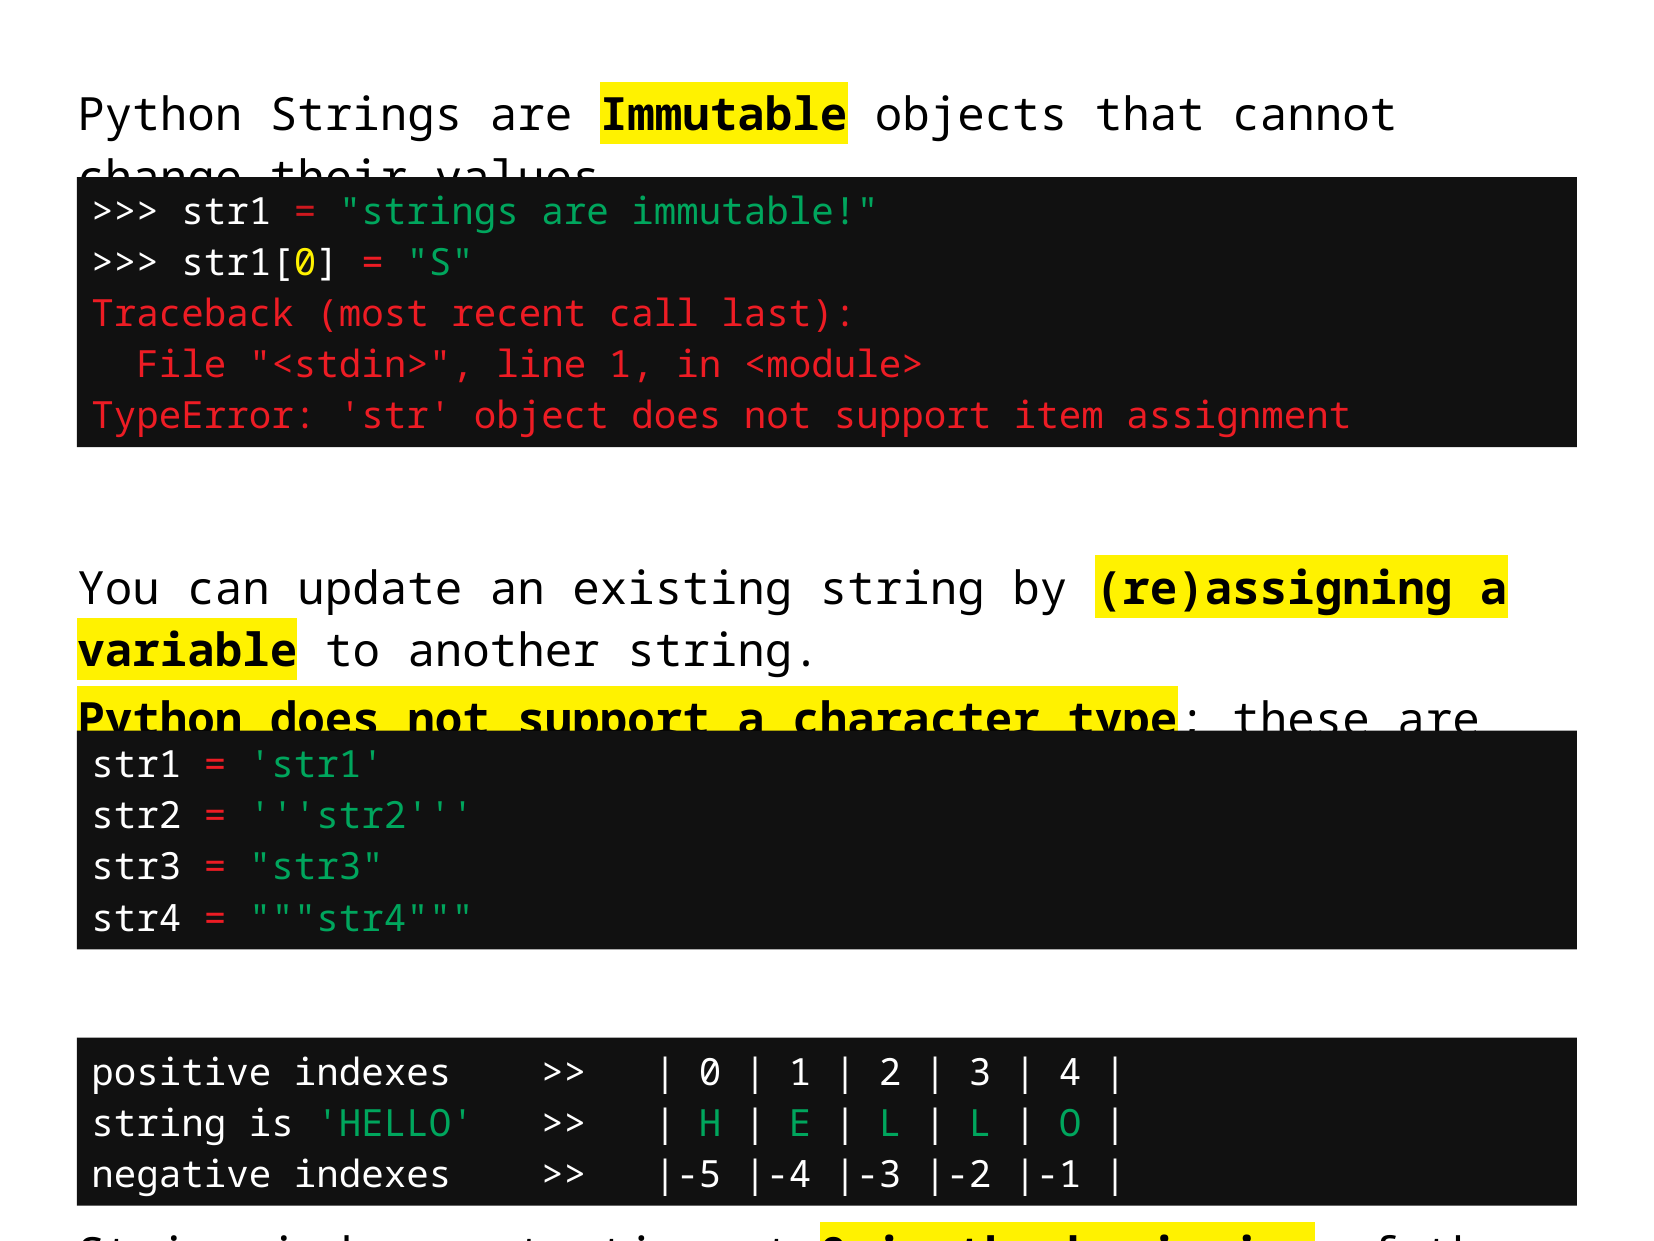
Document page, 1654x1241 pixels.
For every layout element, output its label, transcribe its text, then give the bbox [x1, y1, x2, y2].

text_box str1 = 'str1' str2 = '''str2''' str3 = "str3" str4 = """str4""" [76, 730, 1577, 897]
text_box Python Strings are Immutable objects that cannot change their values. You can update an existing string by (re)assigning a variable to another string. Python does not support a character type; these are treated as strings of length one. Python accepts single ('), double (") and triple (''' or """) quotes to denote string literals. String indexes starting at 0 in the beginning of the string and working their way from -1 at the end. [62, 74, 1591, 1036]
text_box >>> str1 = "strings are immutable!" >>> str1[0] = "S" Traceback (most recent call last): File "<stdin>", line 1, in <module> TypeError: 'str' object does not support item assignment [76, 177, 1577, 389]
text_box positive indexes >> | 0 | 1 | 2 | 3 | 4 | string is 'HELLO' >> | H | E | L | L | O | negative indexes >> |-5 |-4 |-3 |-2 |-1 | [76, 1037, 1577, 1166]
